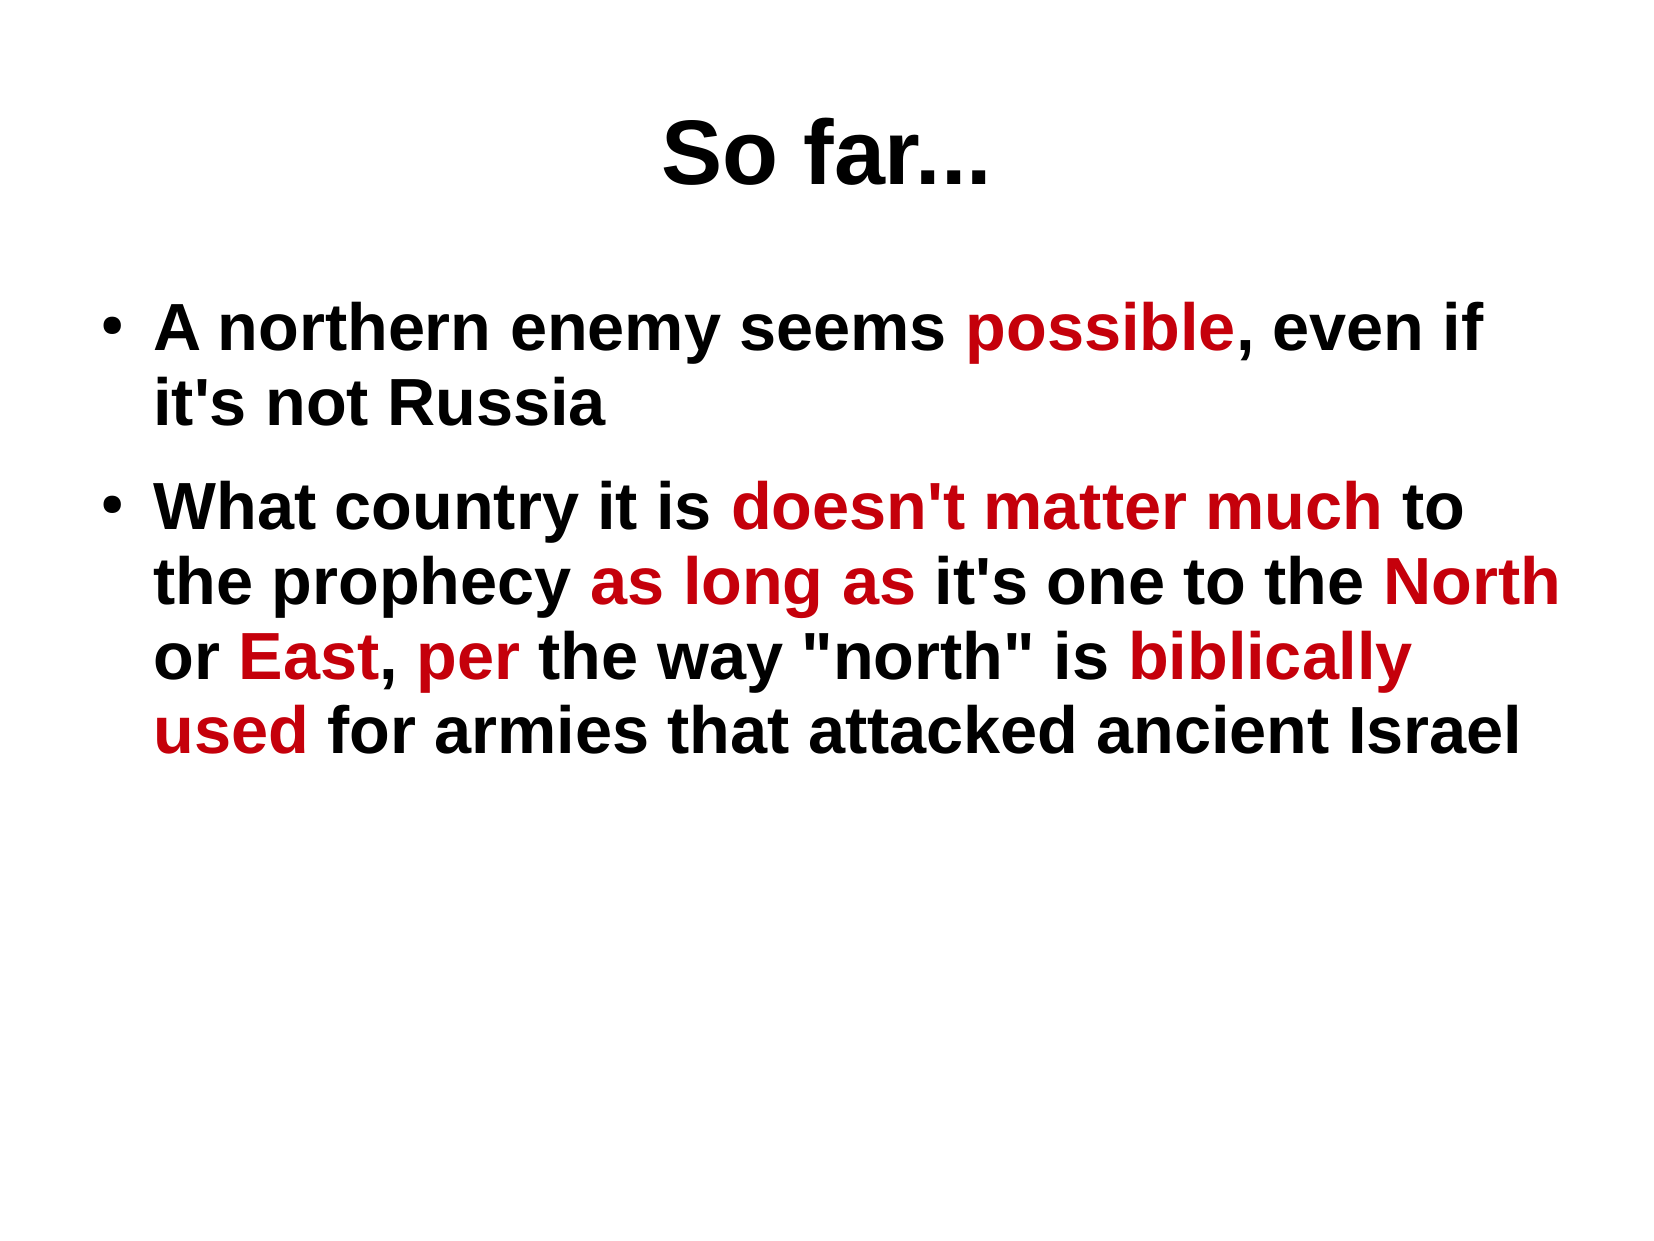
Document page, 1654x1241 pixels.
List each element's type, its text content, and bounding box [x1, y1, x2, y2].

title So far... [82, 49, 1571, 257]
list A northern enemy seems possible, even if it's not Russia What country it is doesn't matter much to the prophecy as long as it's one to the North or East, per the way "north" is biblically used for armies that attacked ancient Israel [82, 290, 1571, 1109]
